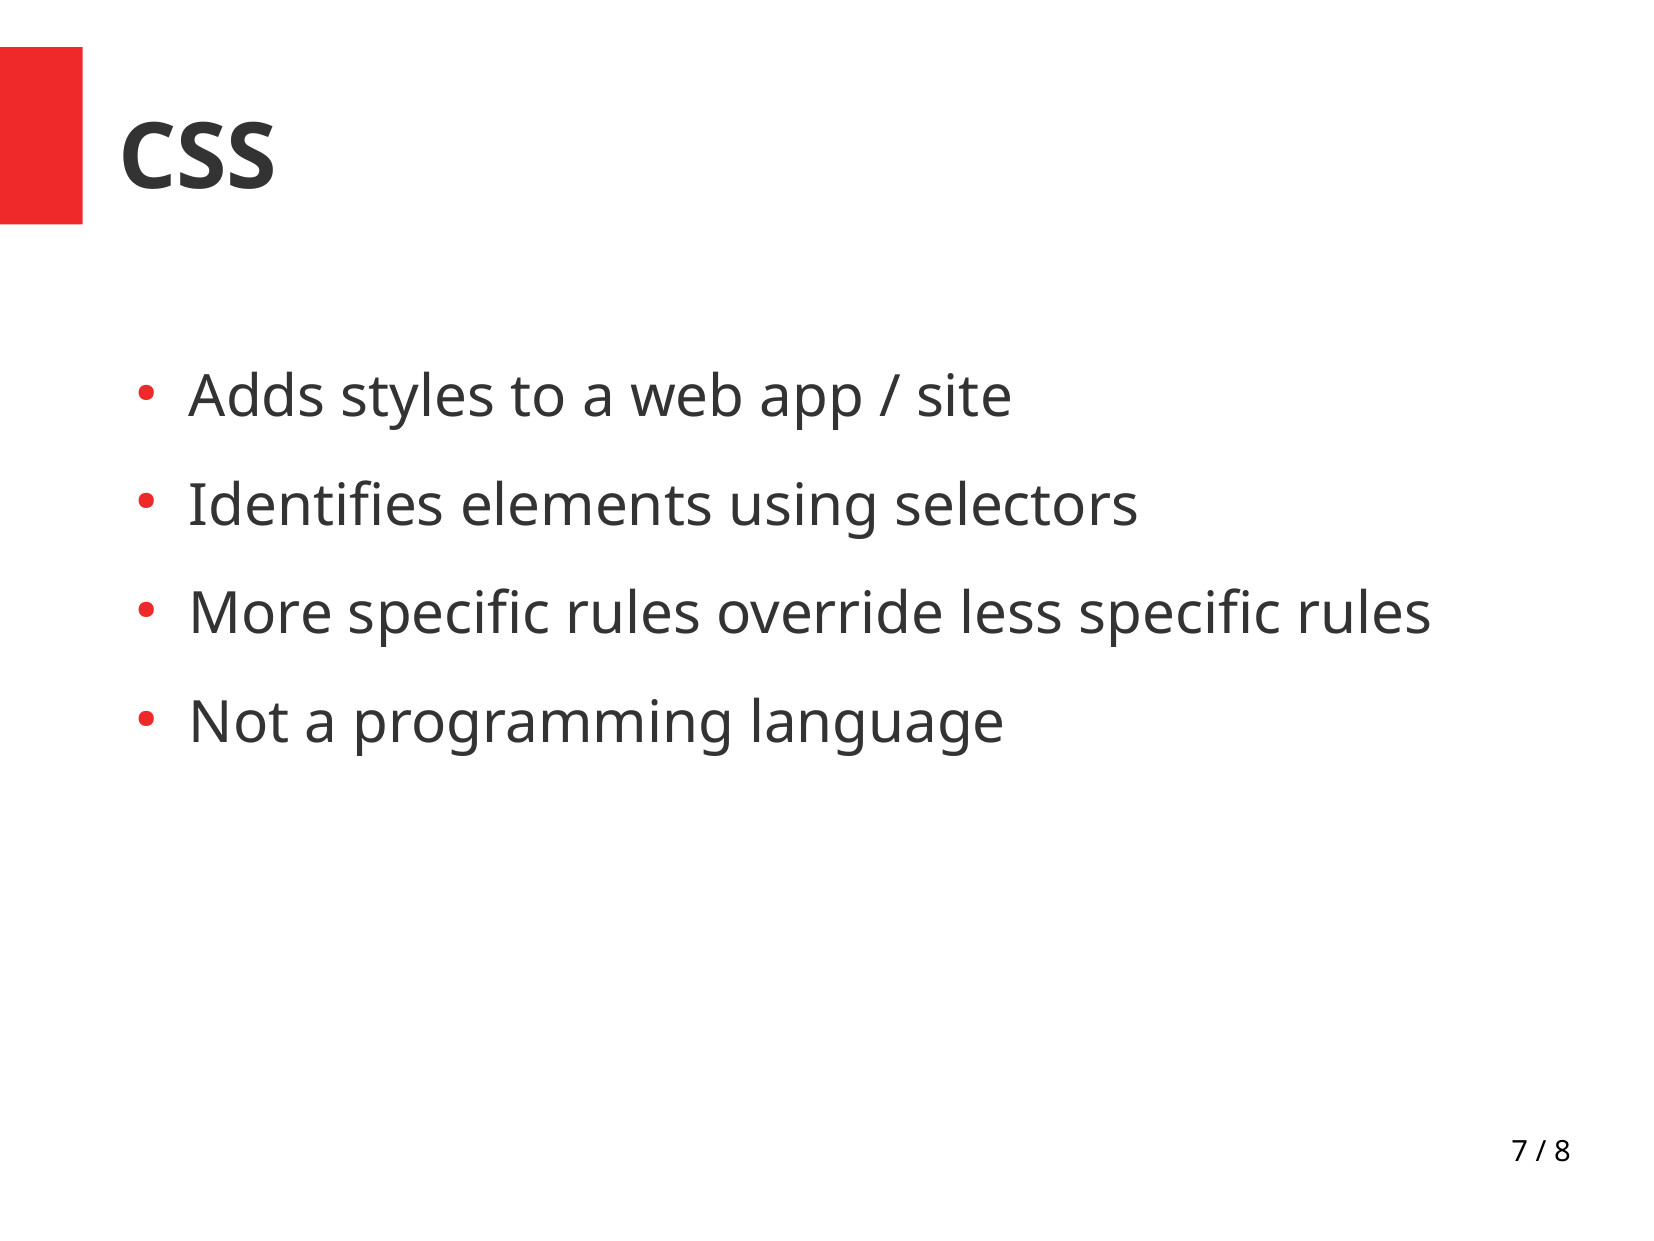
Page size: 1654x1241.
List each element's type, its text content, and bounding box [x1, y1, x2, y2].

list Adds styles to a web app / site Identifies elements using selectors More specific rules override less specific rules Not a programming language [118, 354, 1536, 1074]
title CSS [118, 49, 1571, 257]
